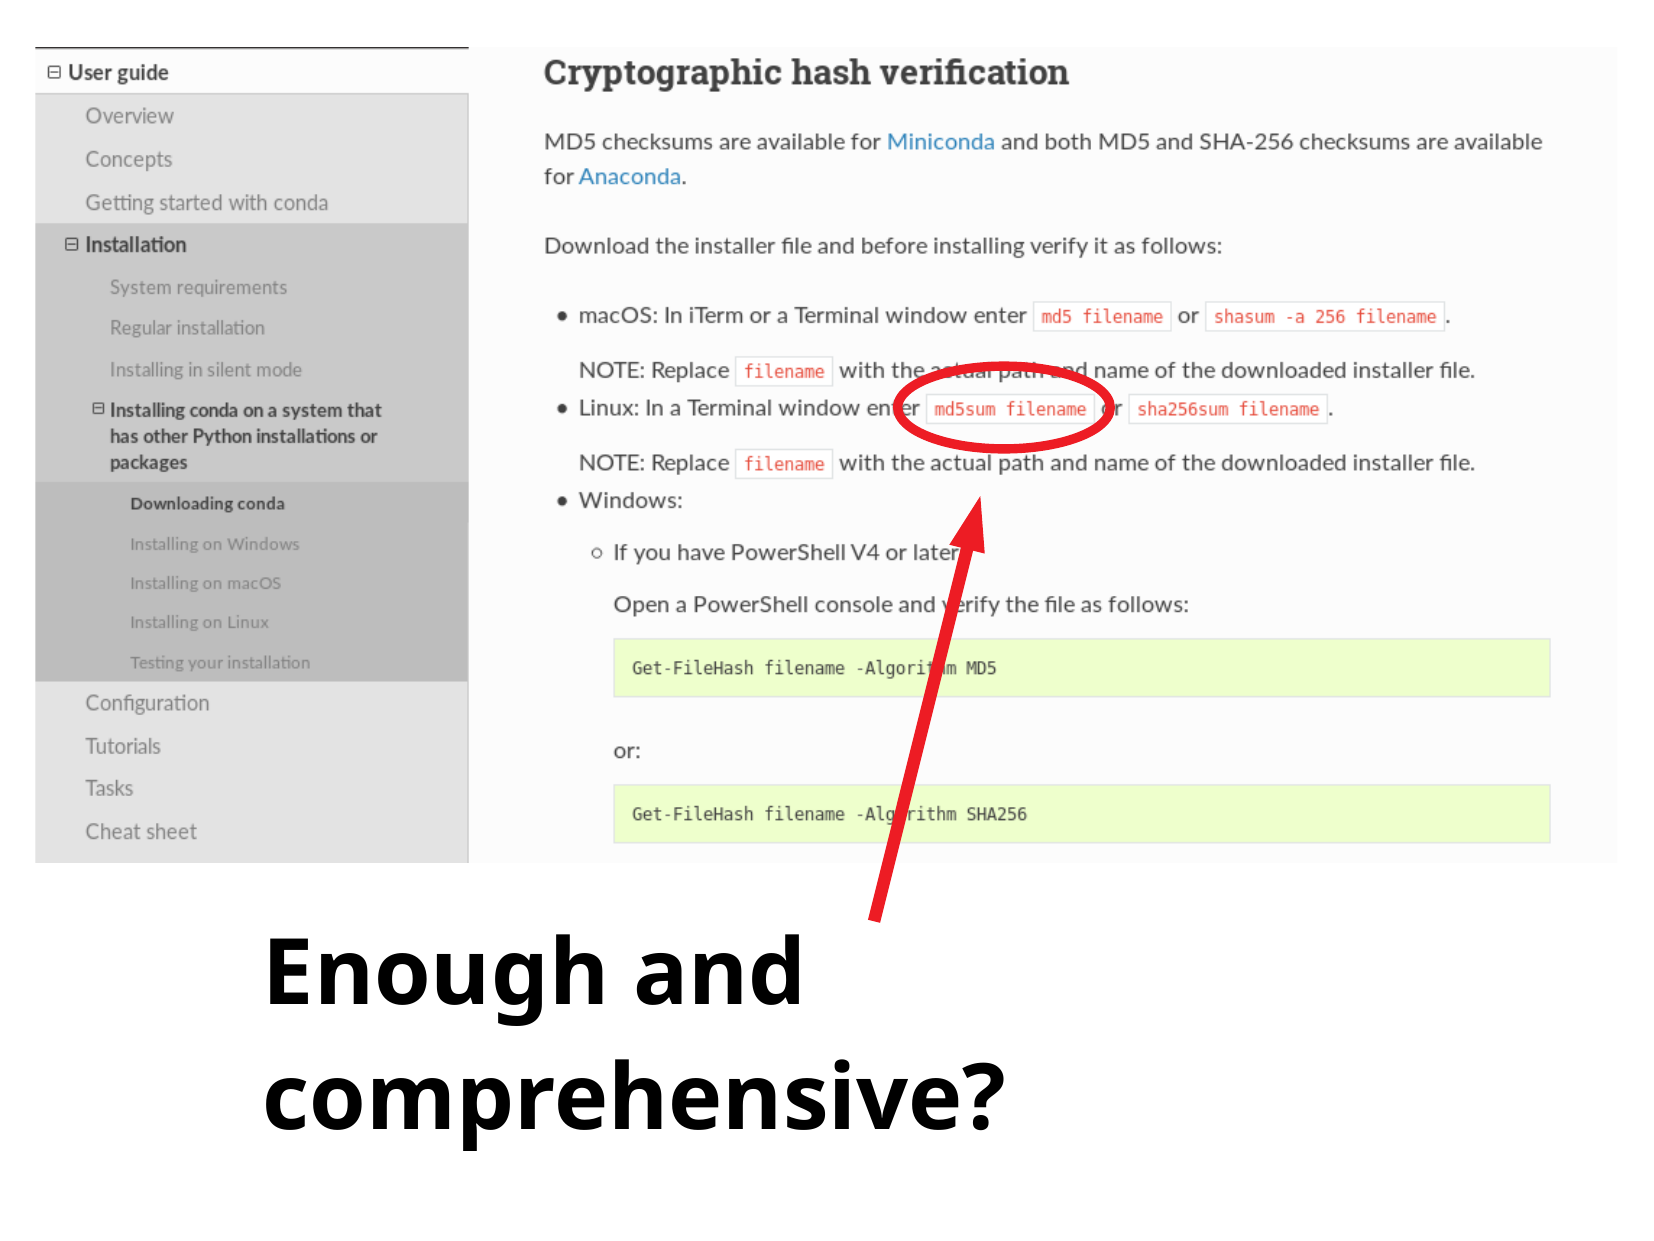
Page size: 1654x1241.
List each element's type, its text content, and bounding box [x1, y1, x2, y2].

text_box Enough and comprehensive? [248, 899, 1260, 1135]
picture [35, 47, 1618, 863]
